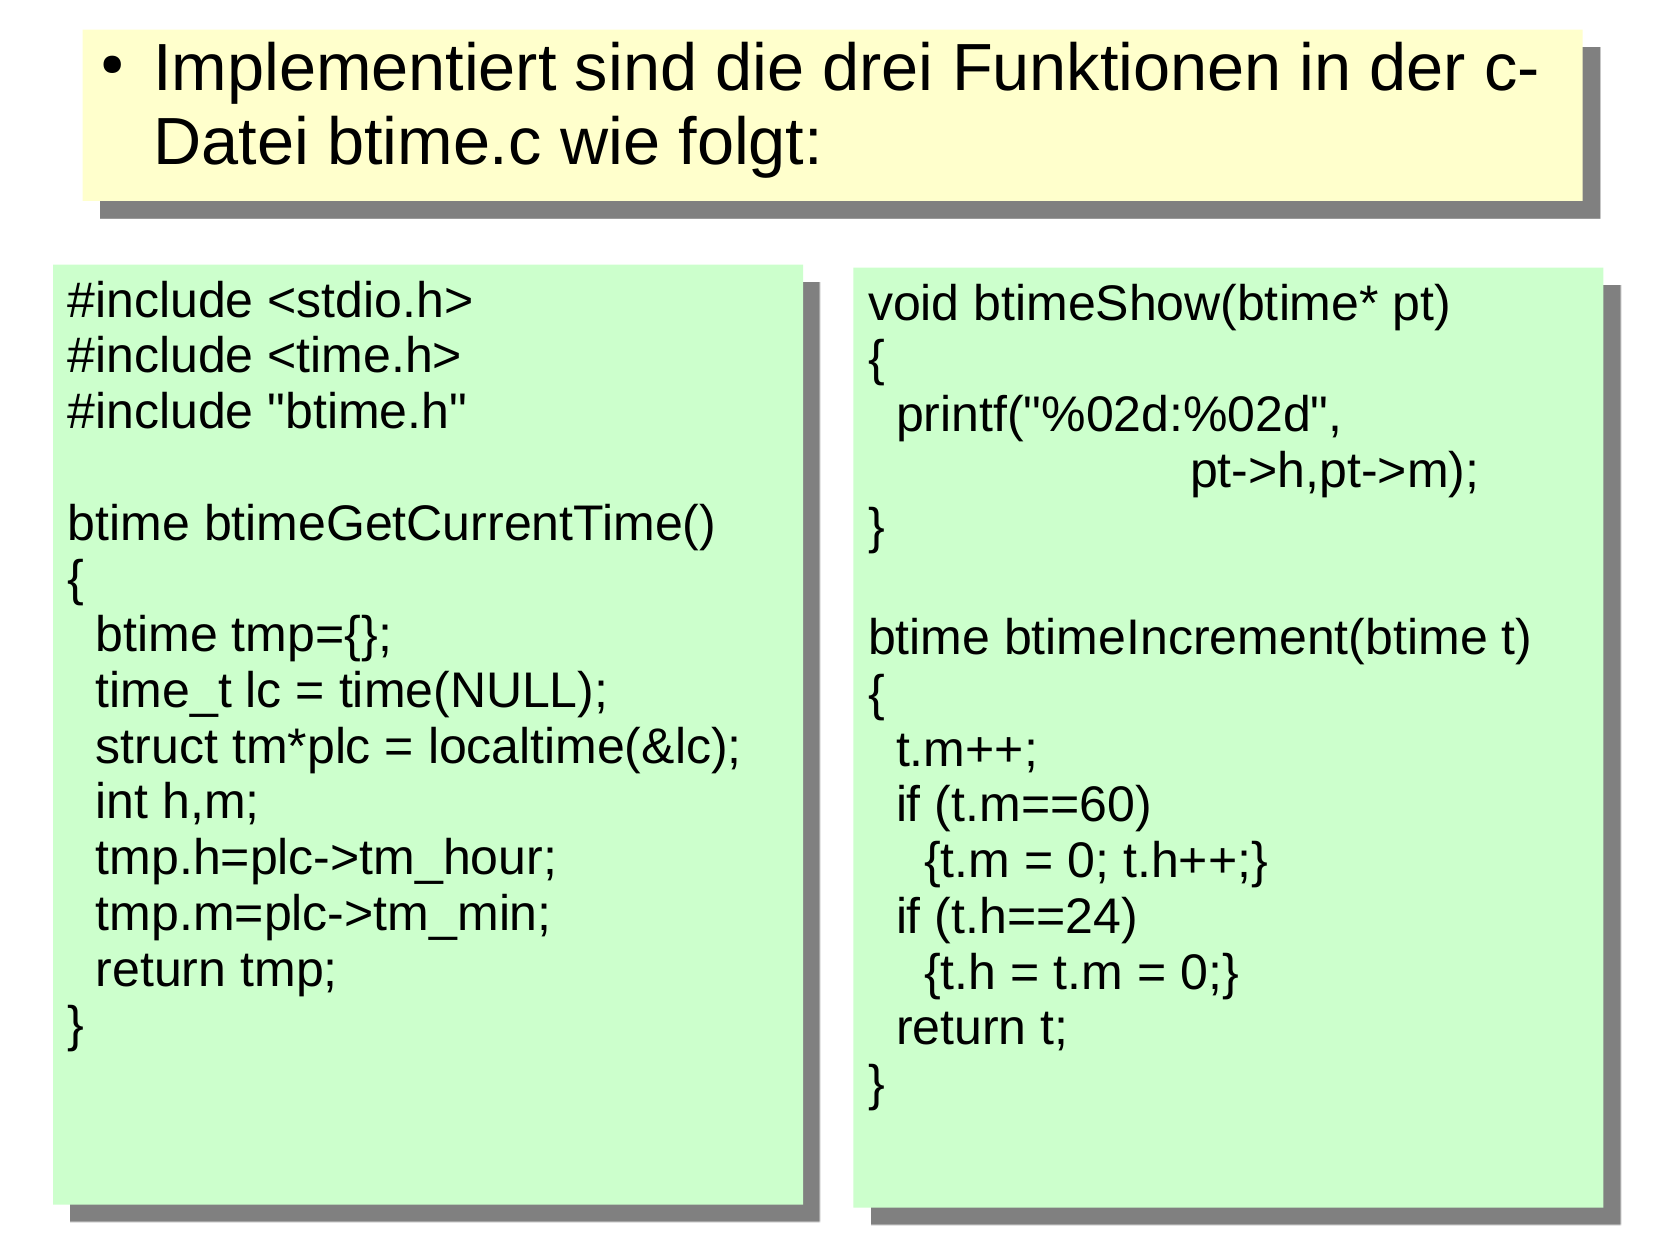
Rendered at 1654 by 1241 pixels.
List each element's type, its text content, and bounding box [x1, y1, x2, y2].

text_box #include <stdio.h> #include <time.h> #include "btime.h" btime btimeGetCurrentTime() { btime tmp={}; time_t lc = time(NULL); struct tm*plc = localtime(&lc); int h,m; tmp.h=plc->tm_hour; tmp.m=plc->tm_min; return tmp; } [53, 264, 804, 1205]
list Implementiert sind die drei Funktionen in der c-Datei btime.c wie folgt: [82, 29, 1583, 201]
text_box void btimeShow(btime* pt) { printf("%02d:%02d", pt->h,pt->m); } btime btimeIncrement(btime t) { t.m++; if (t.m==60) {t.m = 0; t.h++;} if (t.h==24) {t.h = t.m = 0;} return t; } [853, 267, 1604, 1208]
